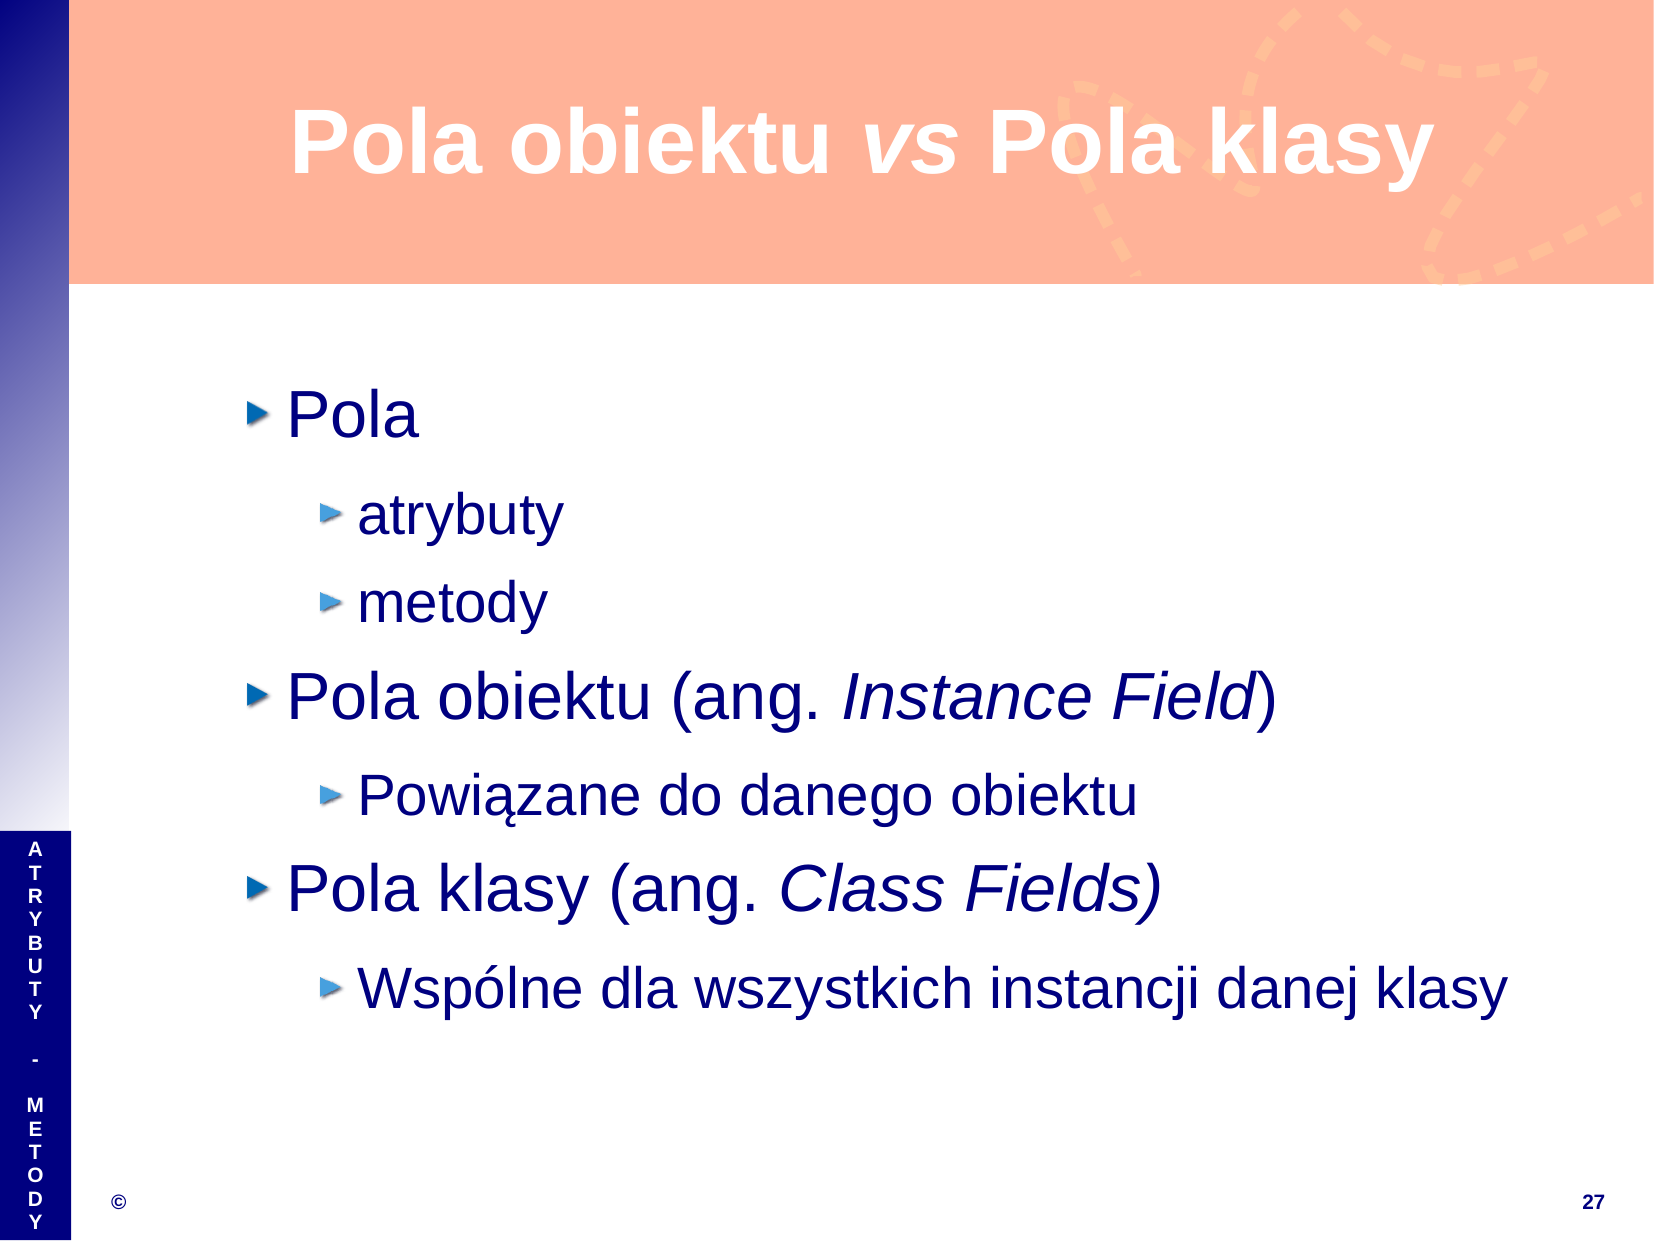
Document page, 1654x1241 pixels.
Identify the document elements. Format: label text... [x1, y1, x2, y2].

text_box A T R Y B U T Y - M E T O D Y [0, 830, 71, 1241]
title Pola obiektu vs Pola klasy [72, 37, 1654, 246]
list Pola atrybuty metody Pola obiektu (ang. Instance Field) Powiązane do danego obiektu Pola klasy (ang. Class Fields) Wspólne dla wszystkich instancji danej klasy [215, 377, 1511, 1043]
